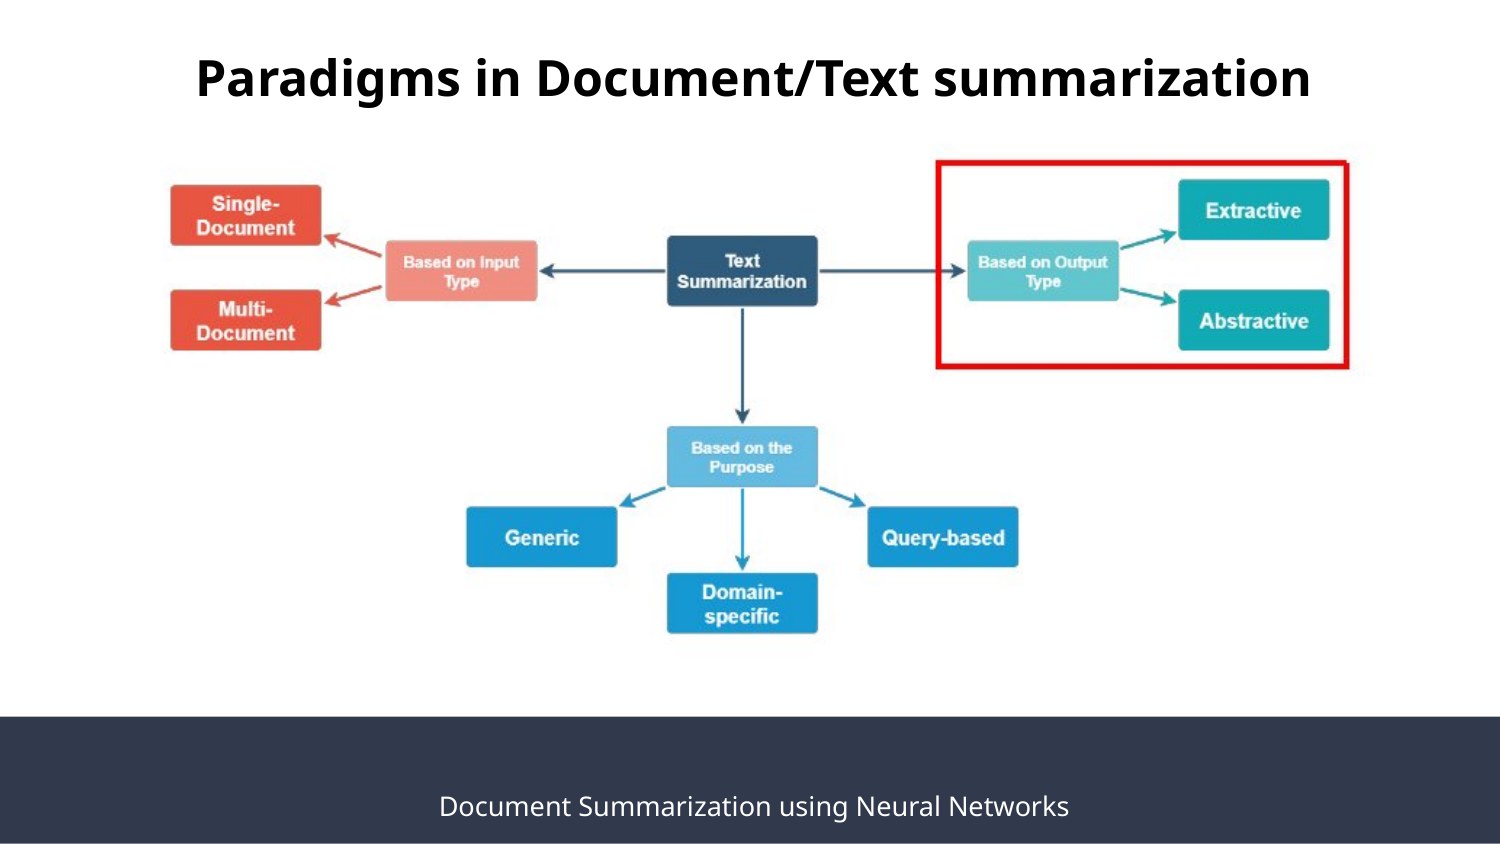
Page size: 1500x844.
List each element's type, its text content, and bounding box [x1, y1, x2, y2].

text_box Paradigms in Document/Text summarization [46, 31, 1463, 122]
picture [25, 121, 1475, 691]
list Document Summarization using Neural Networks [39, 768, 1469, 844]
